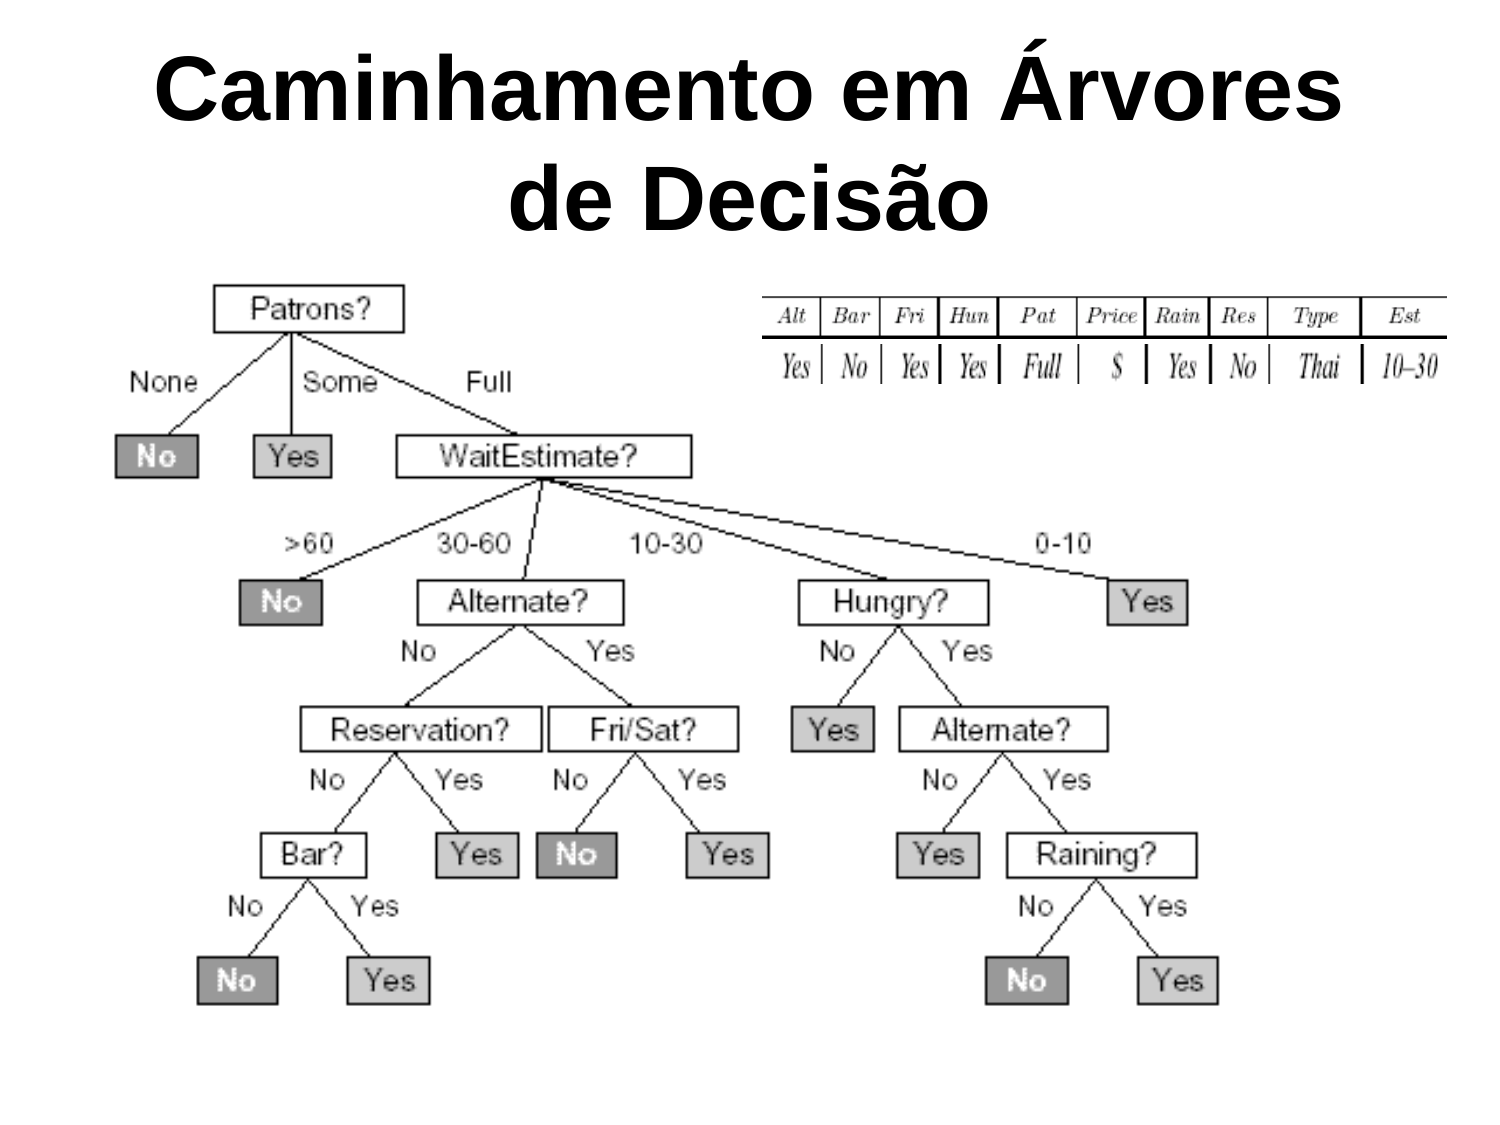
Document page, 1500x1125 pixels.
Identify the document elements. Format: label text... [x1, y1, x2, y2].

title Caminhamento em Árvores de Decisão [75, 21, 1426, 257]
picture [29, 264, 1447, 1034]
